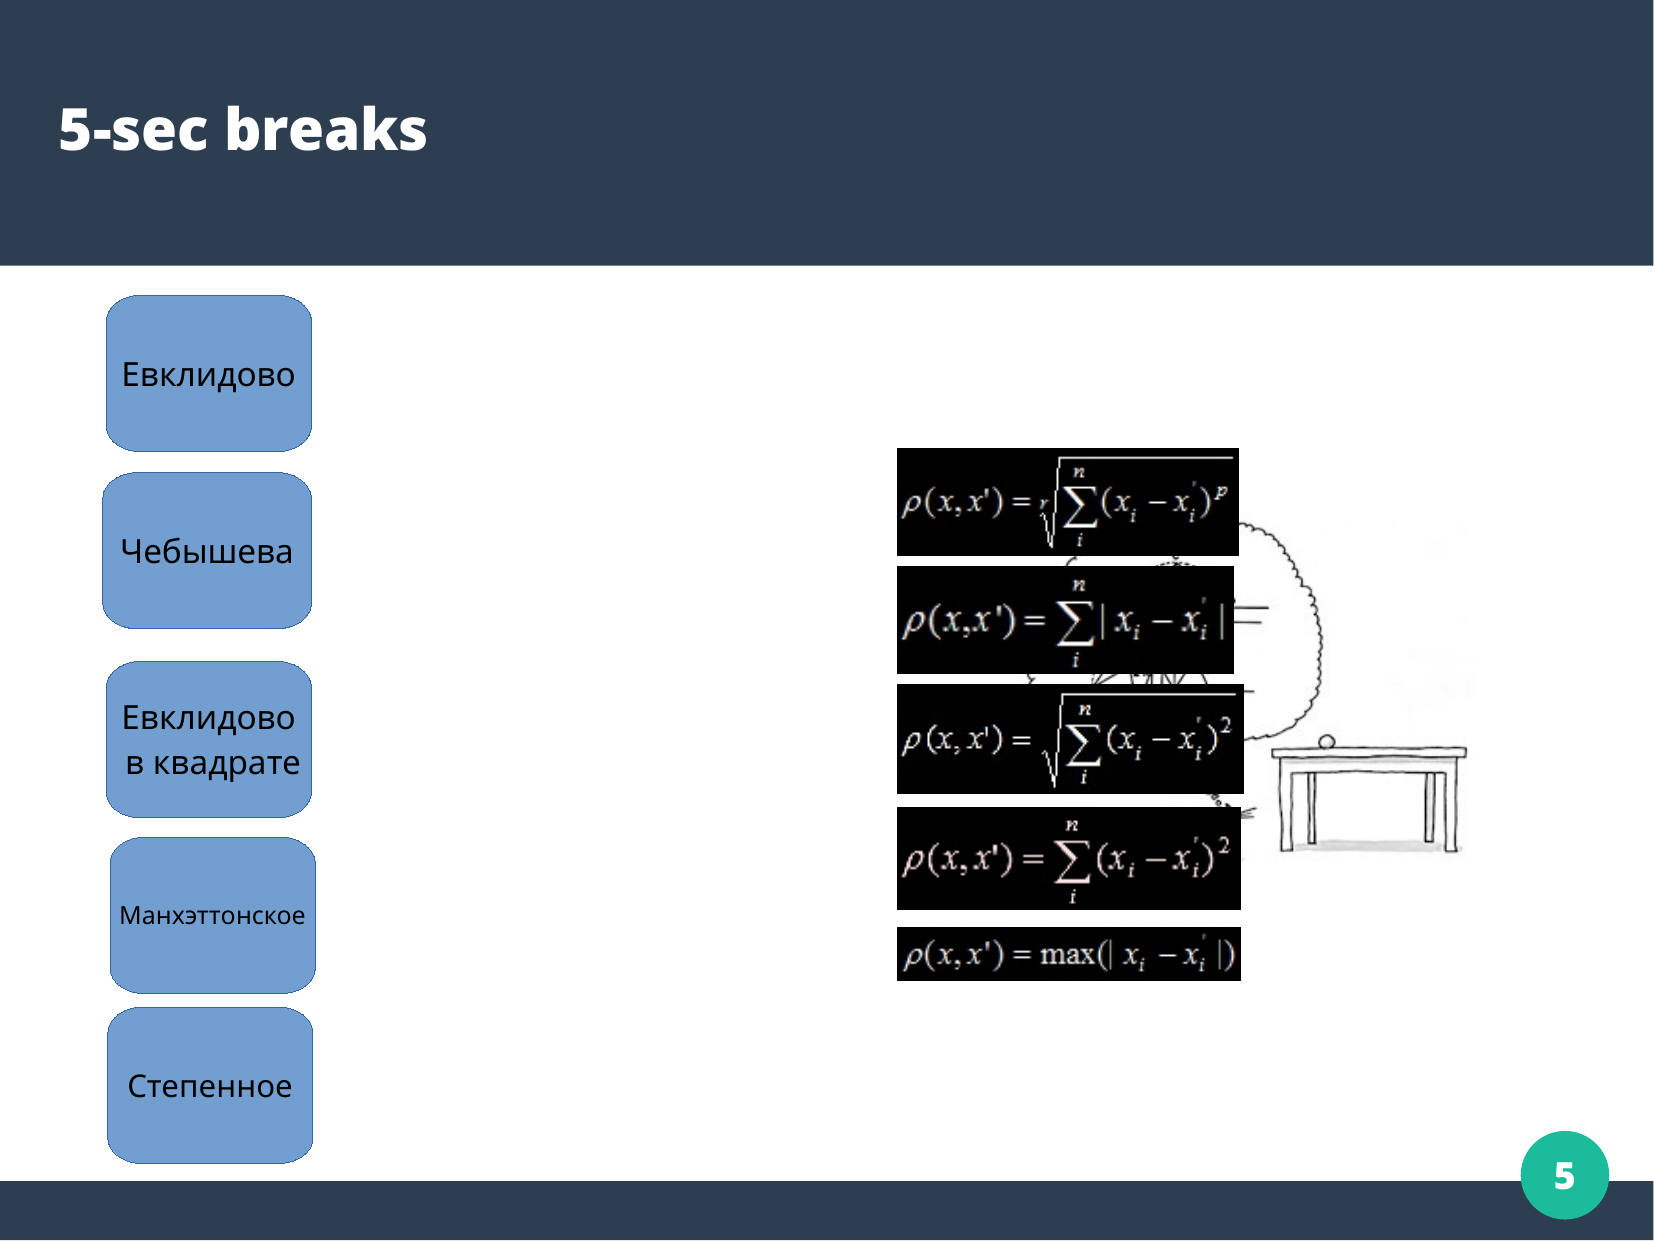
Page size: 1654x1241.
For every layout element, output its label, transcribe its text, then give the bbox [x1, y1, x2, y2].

text_box Евклидово [106, 295, 312, 452]
picture [897, 448, 1583, 981]
text_box Степенное [107, 1007, 313, 1164]
text_box Манхэттонское [110, 837, 316, 994]
title 5-sec breaks [59, 49, 1595, 207]
text_box Евклидово в квадрате [106, 661, 312, 818]
text_box Чебышева [102, 472, 312, 629]
